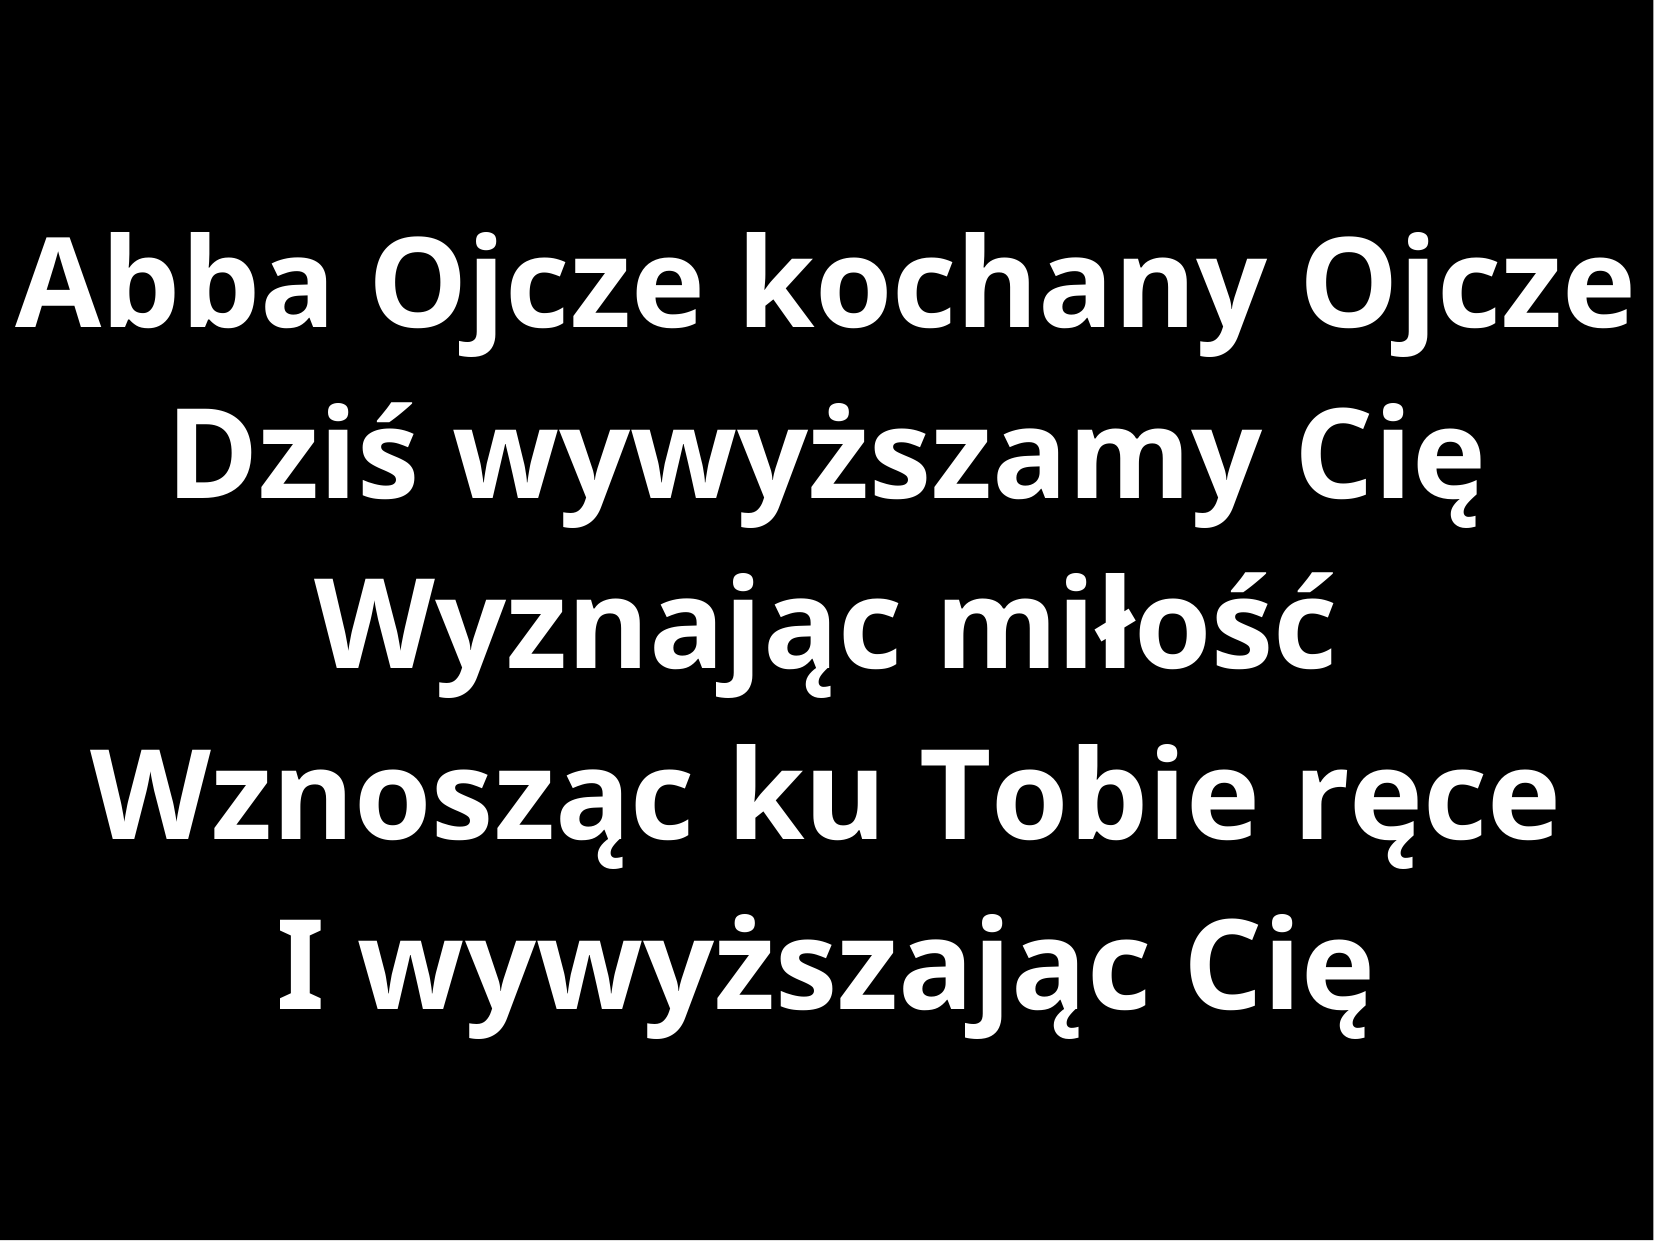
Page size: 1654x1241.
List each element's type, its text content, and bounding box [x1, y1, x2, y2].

title Abba Ojcze kochany Ojcze Dziś wywyższamy Cię Wyznając miłość Wznosząc ku Tobie ręce I wywyższając Cię [0, 0, 1654, 1241]
